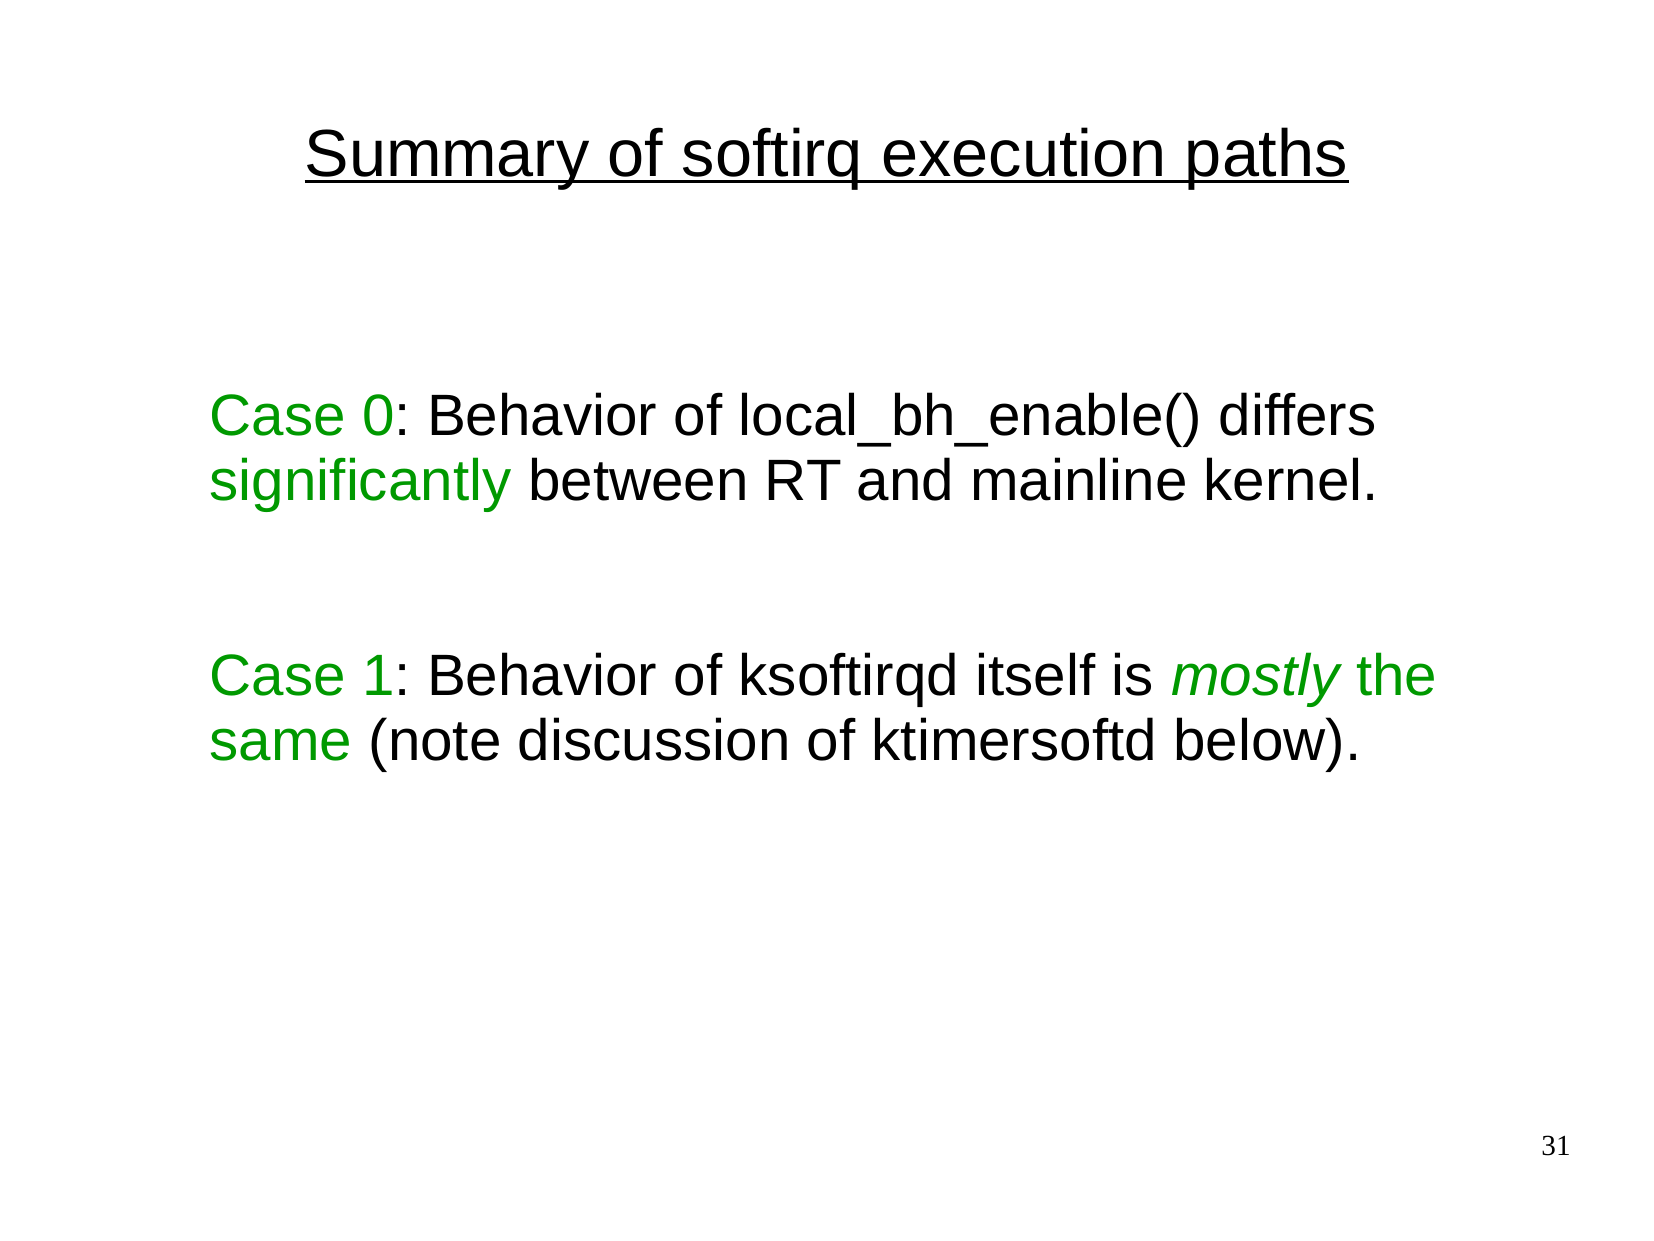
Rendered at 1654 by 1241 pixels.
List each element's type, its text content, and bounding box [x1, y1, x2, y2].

title Summary of softirq execution paths [82, 49, 1571, 257]
text_box Case 0: Behavior of local_bh_enable() differs significantly between RT and mainline kernel. Case 1: Behavior of ksoftirqd itself is mostly the same (note discussion of ktimersoftd below). [195, 375, 1531, 780]
